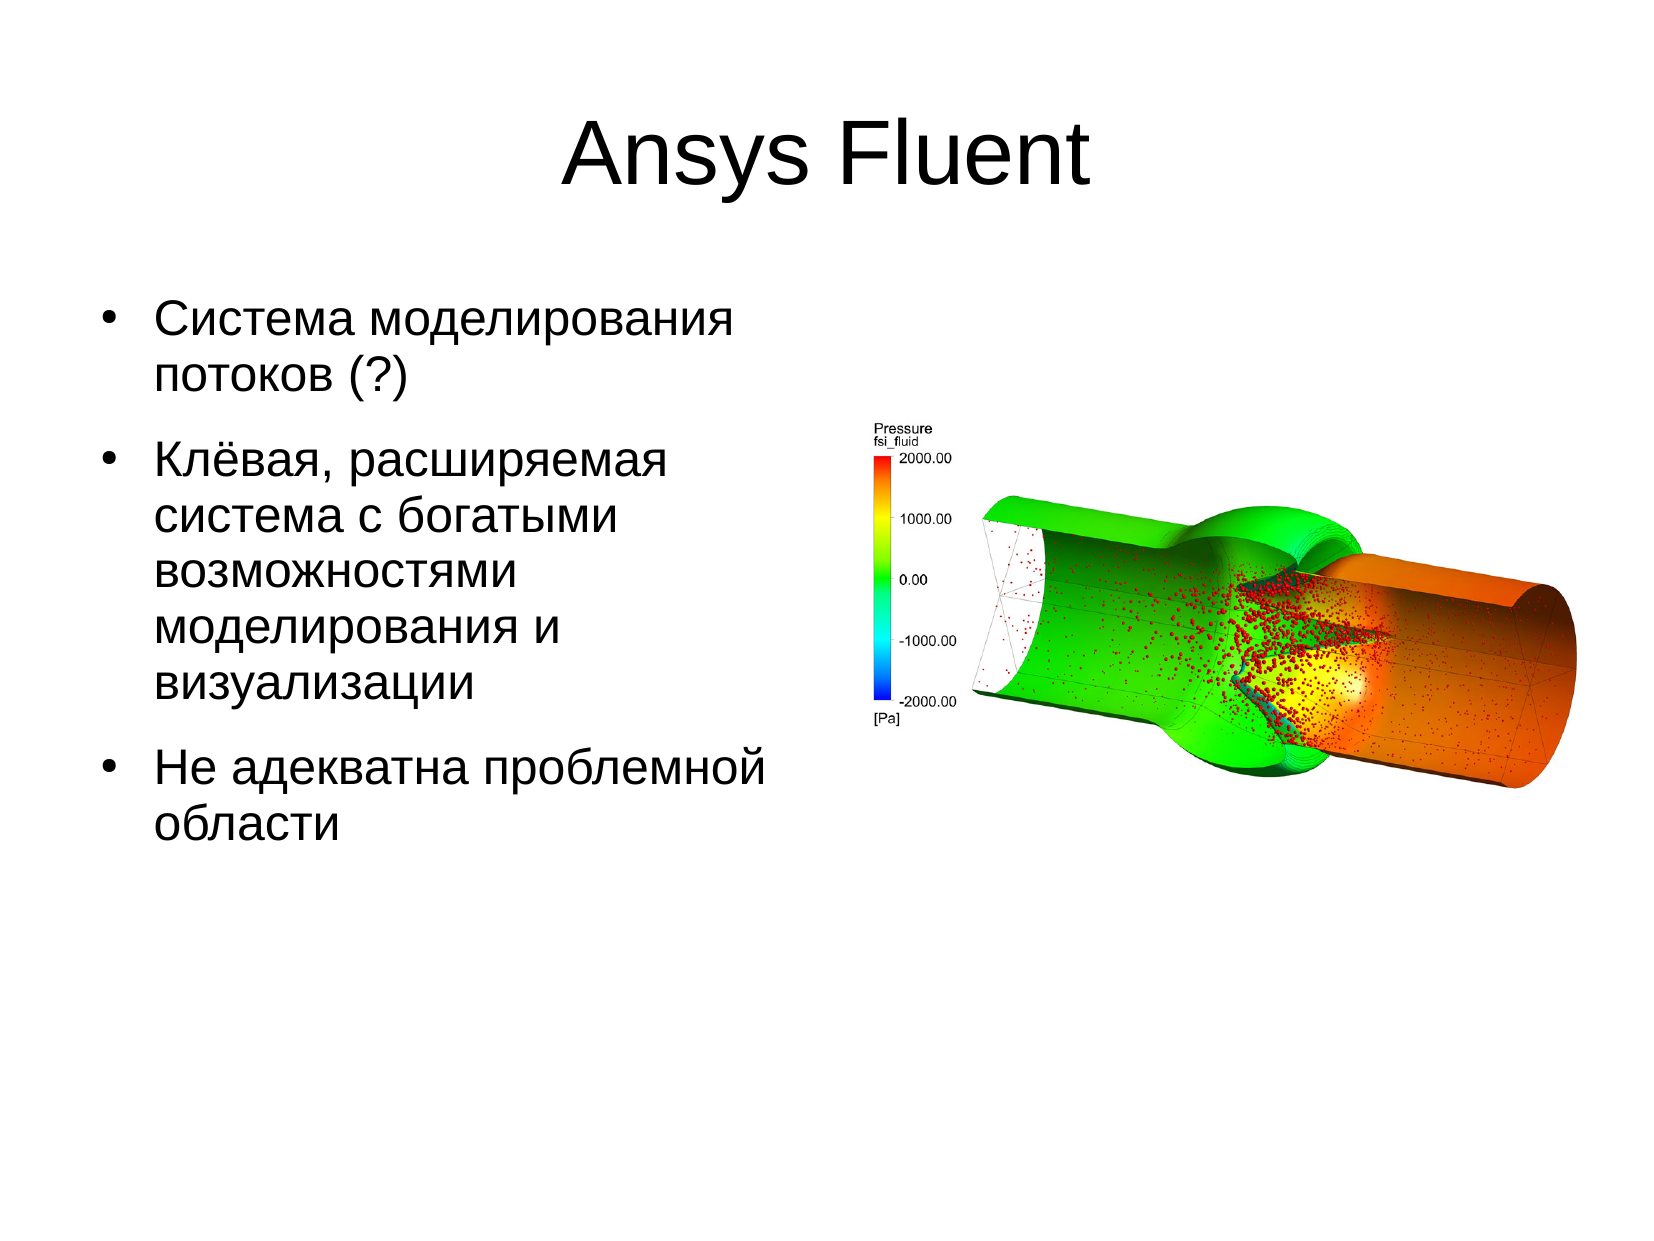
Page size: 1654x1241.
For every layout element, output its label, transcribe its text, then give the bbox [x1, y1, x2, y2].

title Ansys Fluent [82, 49, 1571, 257]
list Система моделирования потоков (?) Клёвая, расширяемая система с богатыми возможностями моделирования и визуализации Не адекватна проблемной области [82, 290, 811, 1010]
picture [870, 403, 1584, 811]
